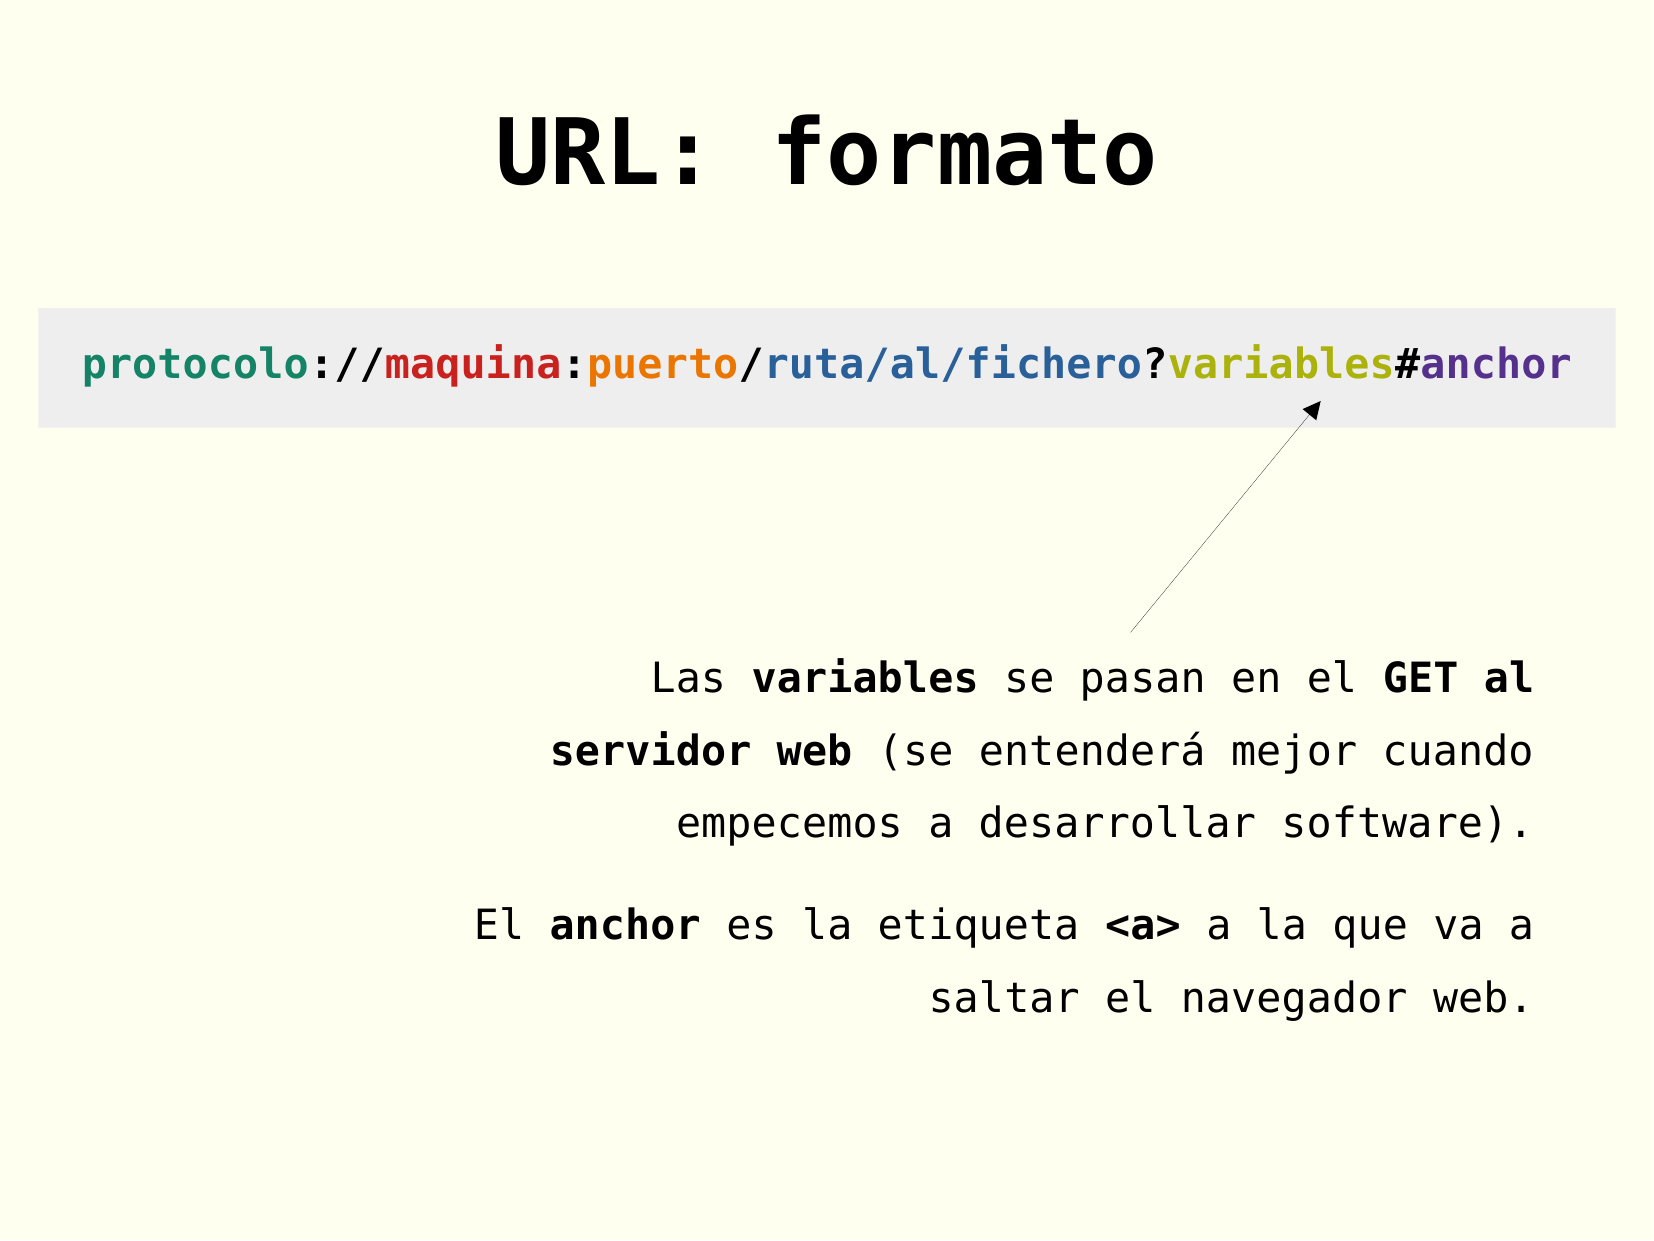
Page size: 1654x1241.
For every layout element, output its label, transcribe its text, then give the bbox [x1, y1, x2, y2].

text_box protocolo://maquina:puerto/ruta/al/fichero?variables#anchor [38, 308, 1616, 428]
title URL: formato [82, 49, 1571, 257]
text_box Las variables se pasan en el GET al servidor web (se entenderá mejor cuando empecemos a desarrollar software). El anchor es la etiqueta <a> a la que va a saltar el navegador web. [411, 622, 1550, 1077]
